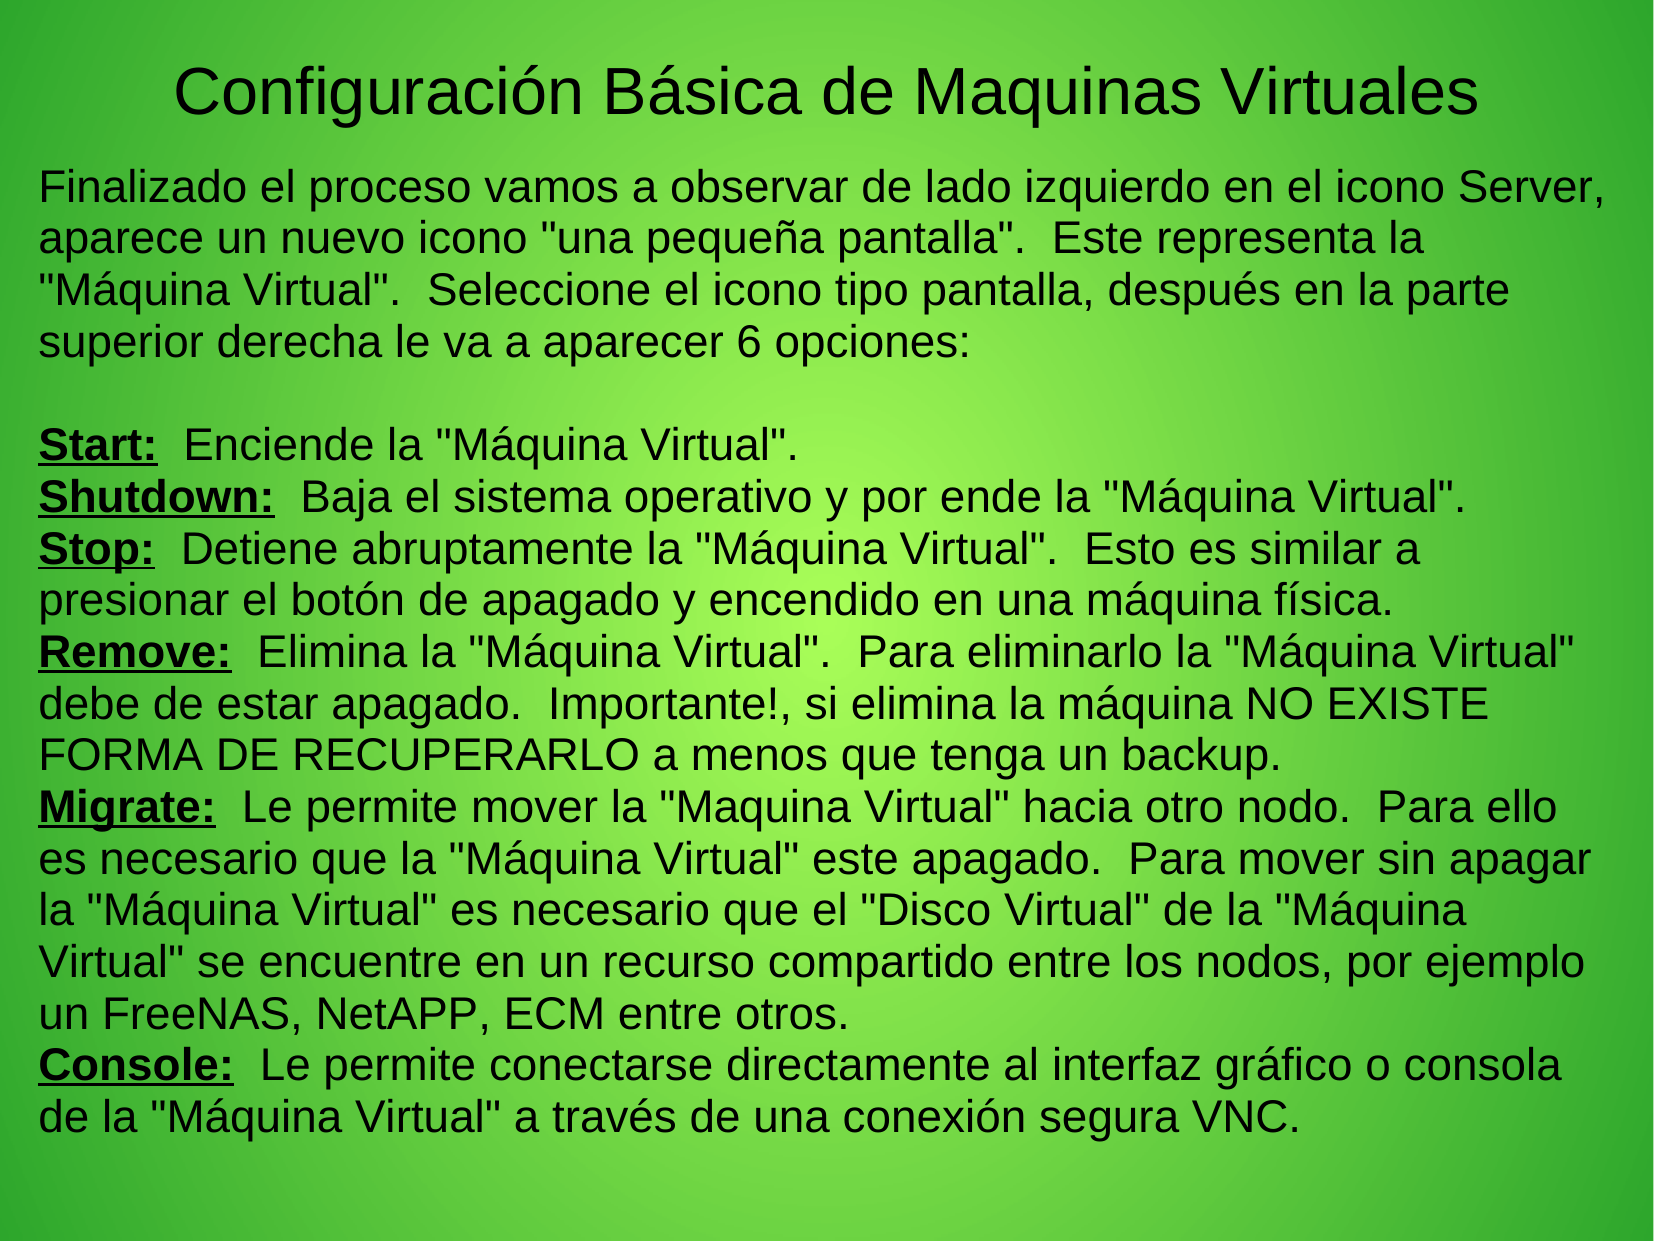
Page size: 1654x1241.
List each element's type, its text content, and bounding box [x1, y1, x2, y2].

picture [0, 0, 1654, 1241]
text_box Finalizado el proceso vamos a observar de lado izquierdo en el icono Server, aparece un nuevo icono "una pequeña pantalla". Este representa la "Máquina Virtual". Seleccione el icono tipo pantalla, después en la parte superior derecha le va a aparecer 6 opciones: Start: Enciende la "Máquina Virtual". Shutdown: Baja el sistema operativo y por ende la "Máquina Virtual". Stop: Detiene abruptamente la "Máquina Virtual". Esto es similar a presionar el botón de apagado y encendido en una máquina física. Remove: Elimina la "Máquina Virtual". Para eliminarlo la "Máquina Virtual" debe de estar apagado. Importante!, si elimina la máquina NO EXISTE FORMA DE RECUPERARLO a menos que tenga un backup. Migrate: Le permite mover la "Maquina Virtual" hacia otro nodo. Para ello es necesario que la "Máquina Virtual" este apagado. Para mover sin apagar la "Máquina Virtual" es necesario que el "Disco Virtual" de la "Máquina Virtual" se encuentre en un recurso compartido entre los nodos, por ejemplo un FreeNAS, NetAPP, ECM entre otros. Console: Le permite conectarse directamente al interfaz gráfico o consola de la "Máquina Virtual" a través de una conexión segura VNC. [23, 153, 1630, 1151]
text_box Configuración Básica de Maquinas Virtuales [158, 47, 1524, 138]
